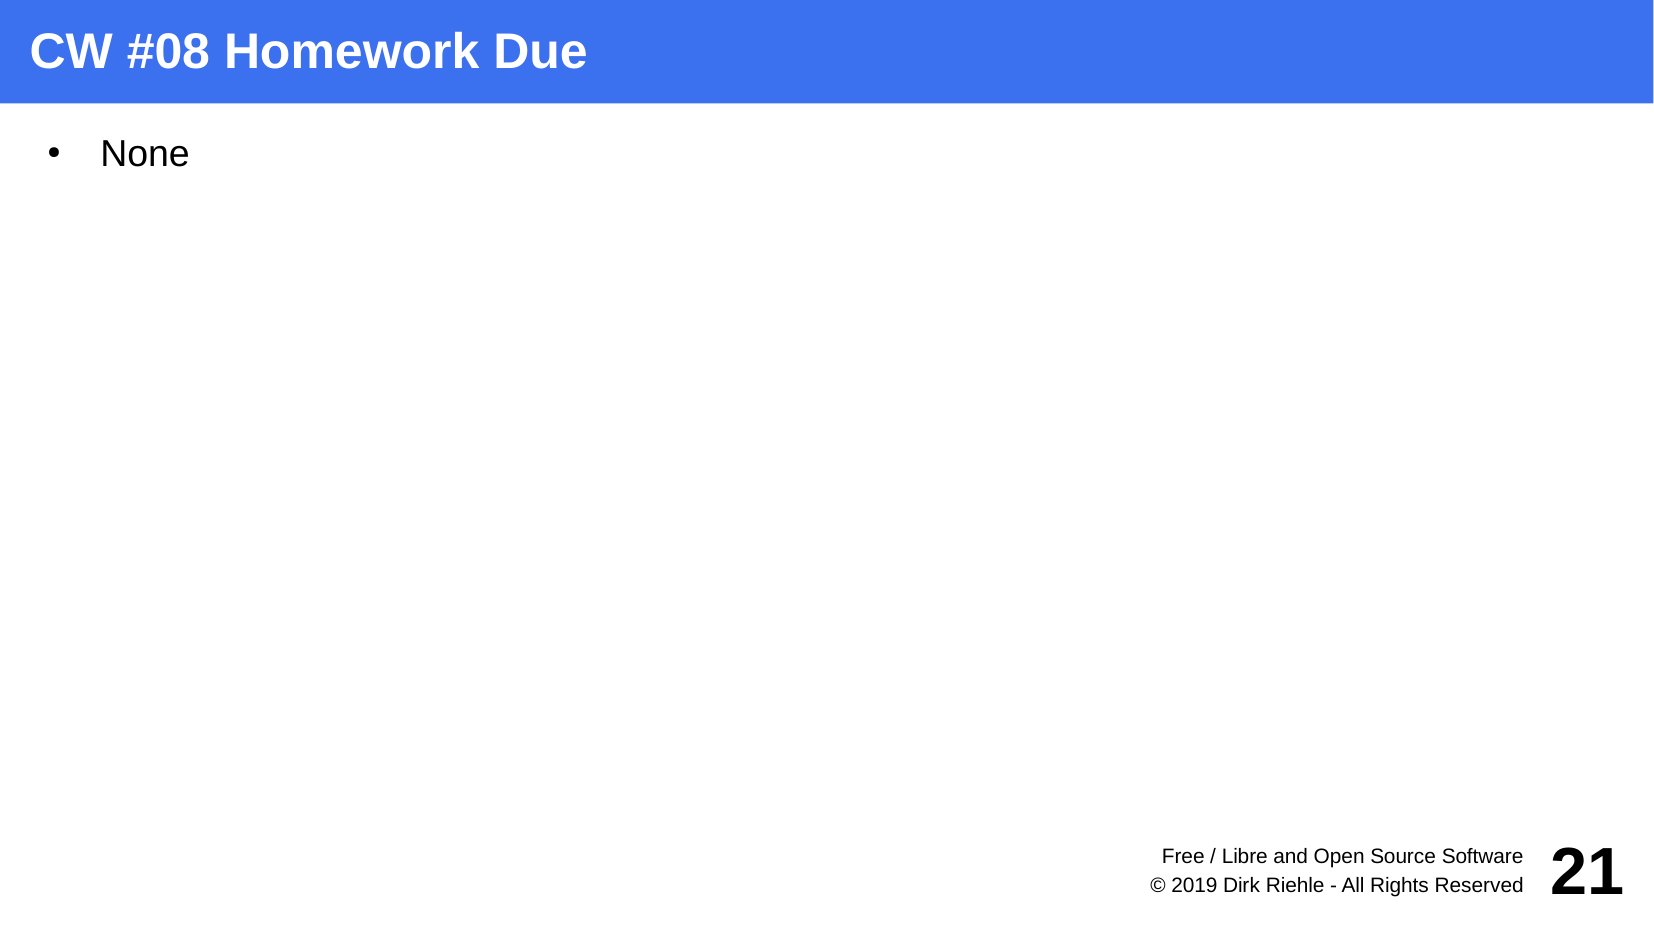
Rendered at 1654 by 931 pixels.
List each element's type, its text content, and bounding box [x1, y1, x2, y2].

title CW #08 Homework Due [0, 0, 1654, 104]
list None [29, 132, 1625, 813]
